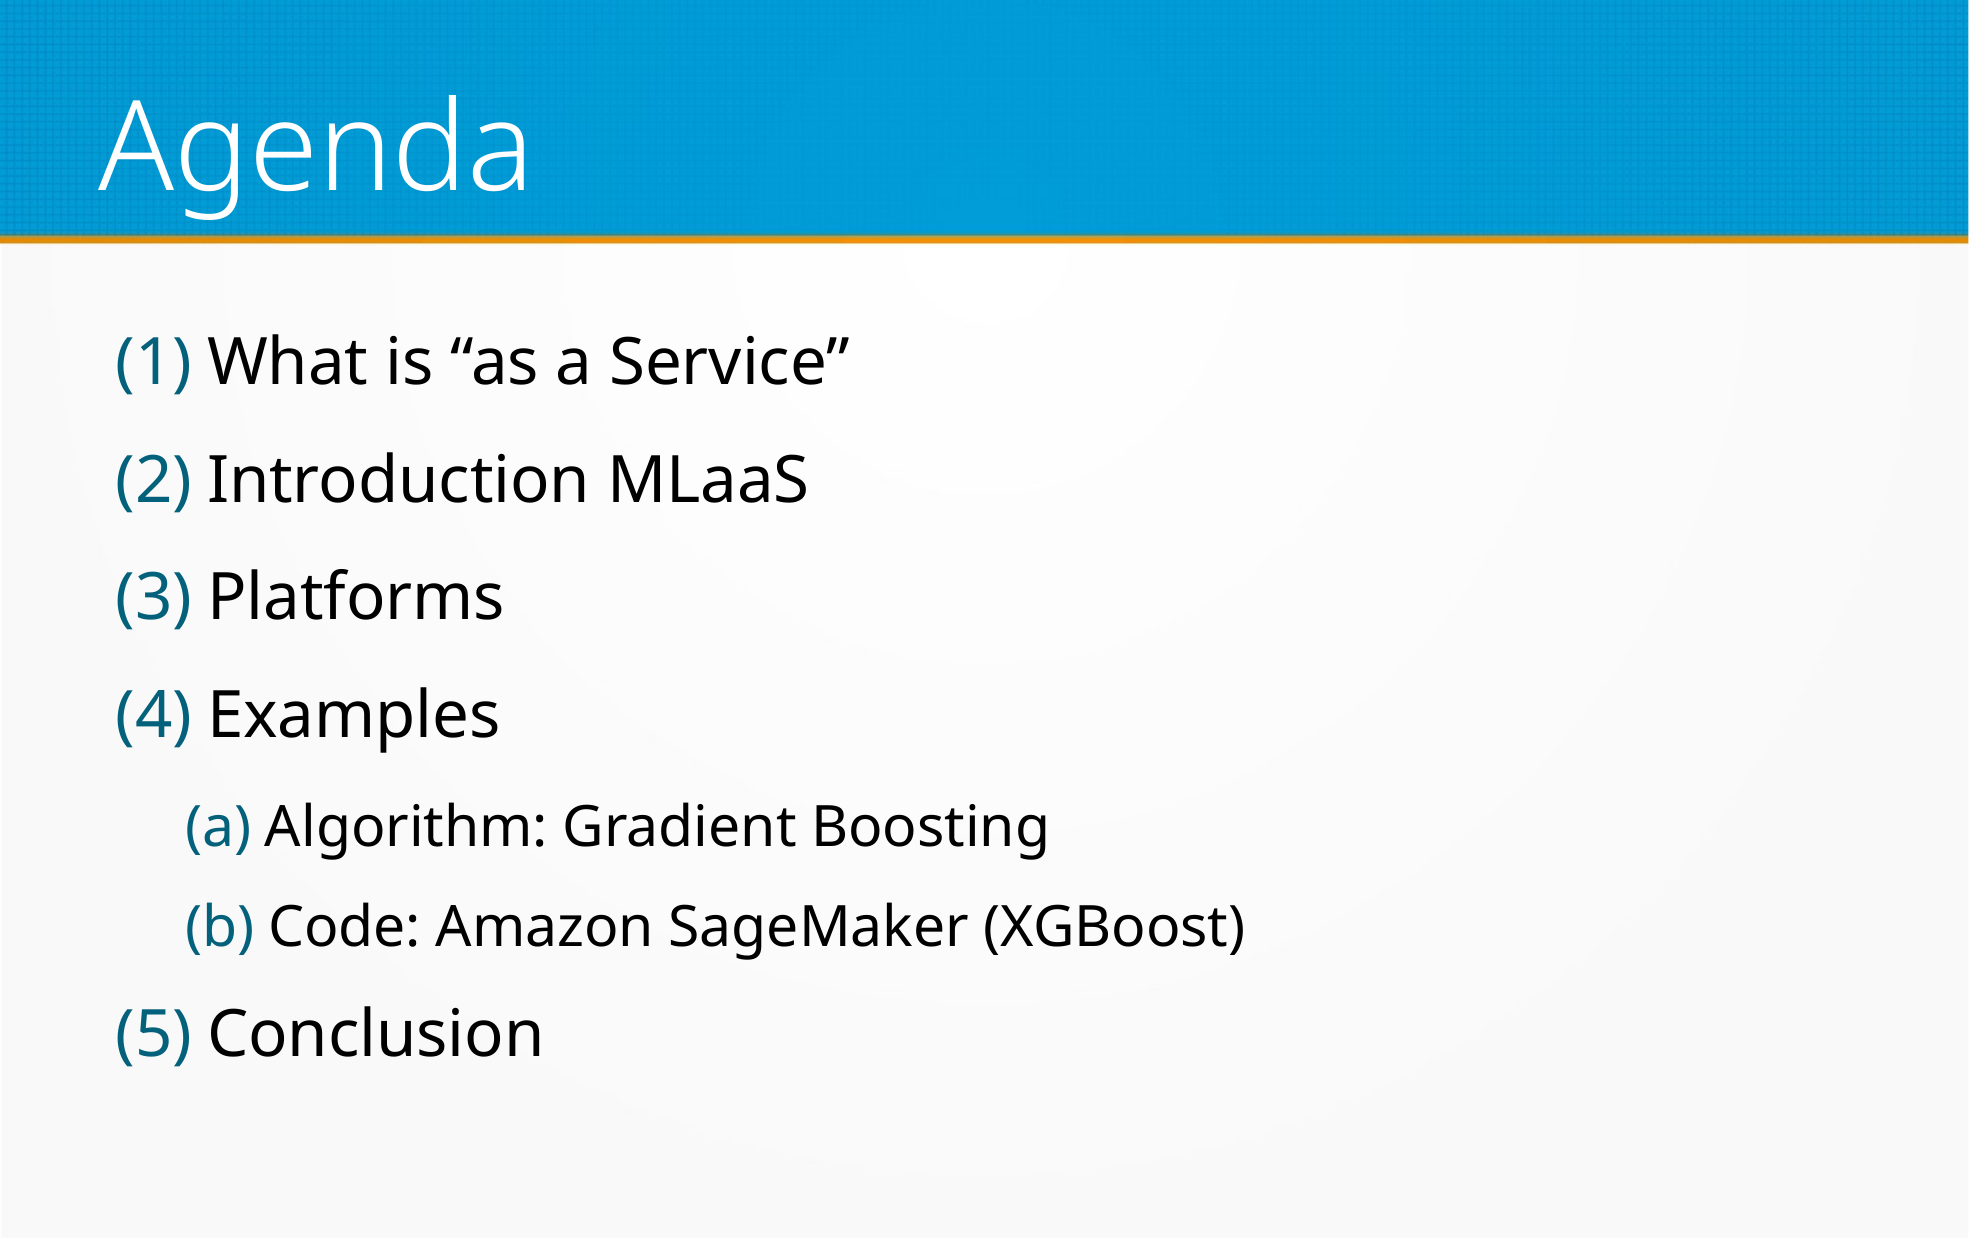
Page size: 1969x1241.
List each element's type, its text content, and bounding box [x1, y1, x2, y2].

picture [0, 233, 1969, 1241]
title Agenda [98, 19, 1870, 227]
list What is “as a Service” Introduction MLaaS Platforms Examples Algorithm: Gradient Boosting Code: Amazon SageMaker (XGBoost) Conclusion [98, 315, 1861, 1081]
